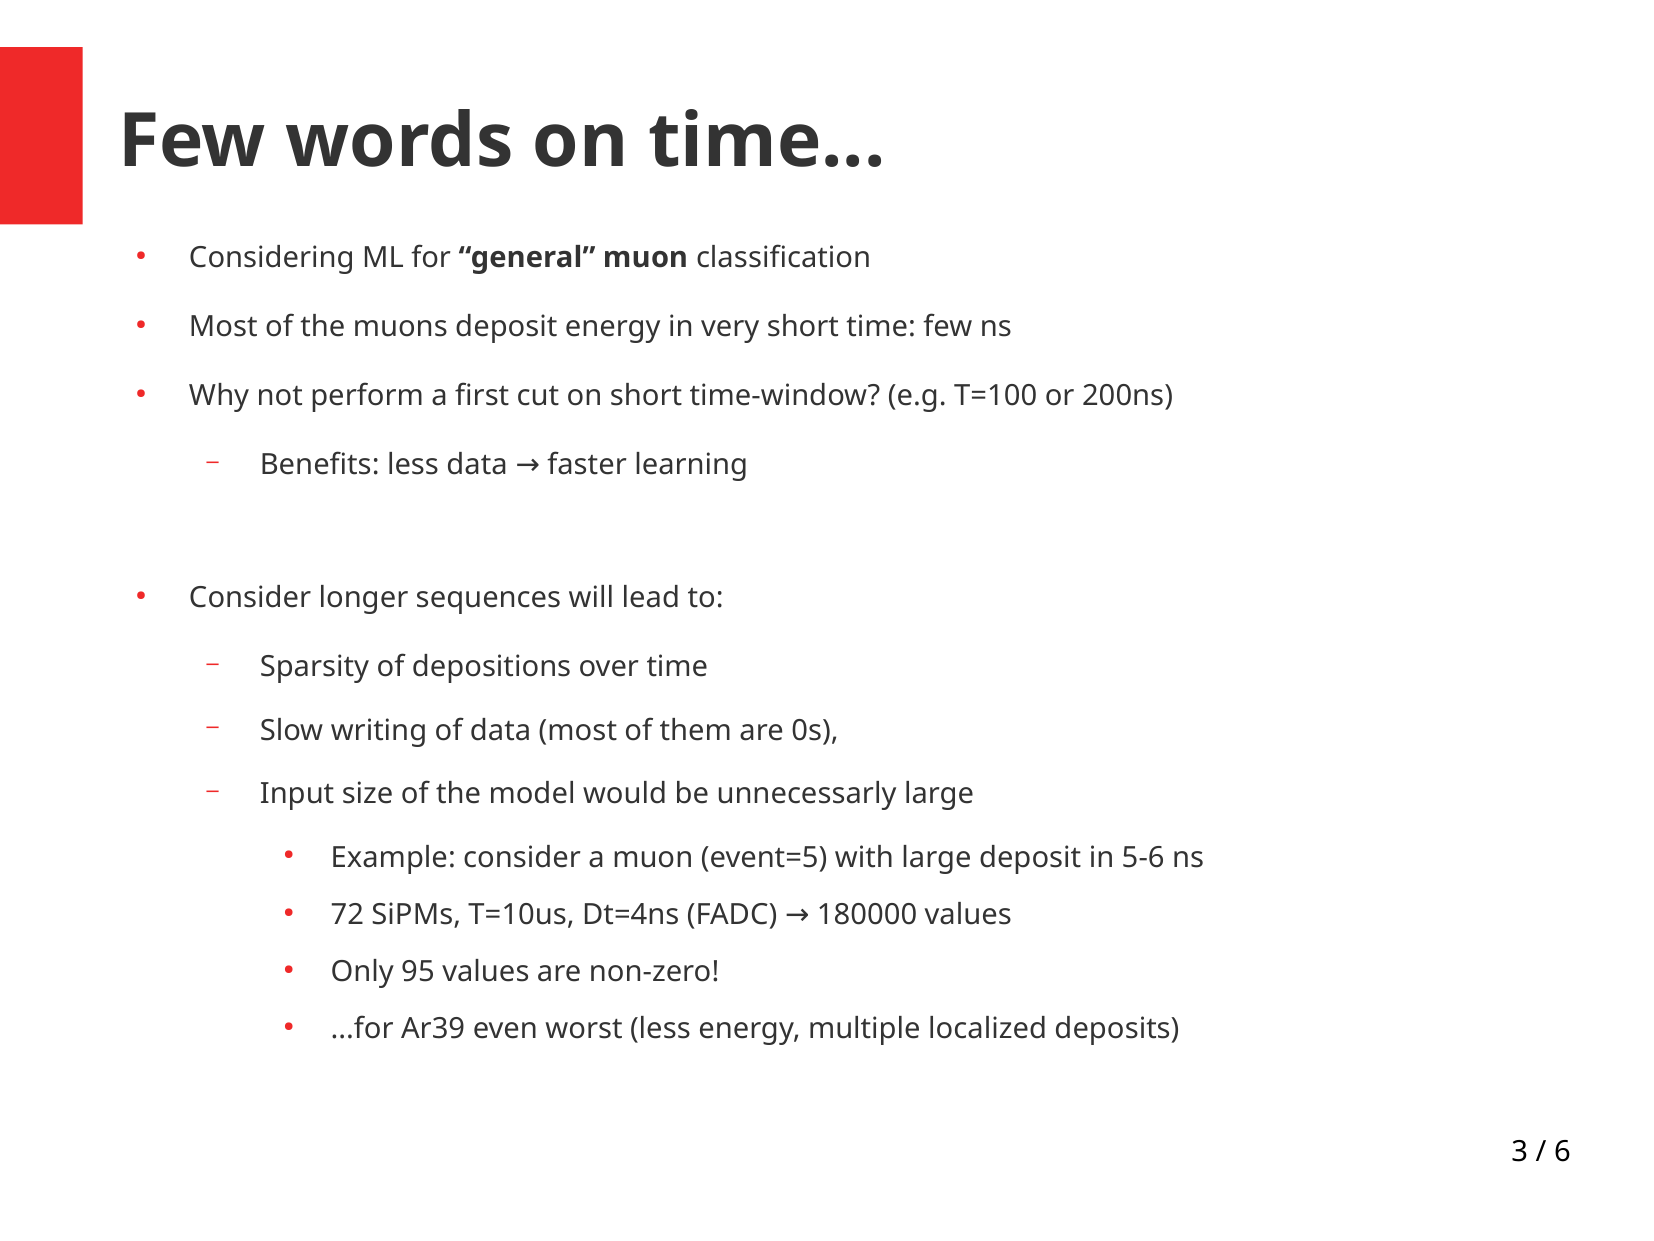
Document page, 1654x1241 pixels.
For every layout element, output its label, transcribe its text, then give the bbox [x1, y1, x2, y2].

title Few words on time... [118, 49, 1571, 225]
list Considering ML for “general” muon classification Most of the muons deposit energy in very short time: few ns Why not perform a first cut on short time-window? (e.g. T=100 or 200ns) Benefits: less data → faster learning Consider longer sequences will lead to: Sparsity of depositions over time Slow writing of data (most of them are 0s), Input size of the model would be unnecessarly large Example: consider a muon (event=5) with large deposit in 5-6 ns 72 SiPMs, T=10us, Dt=4ns (FADC) → 180000 values Only 95 values are non-zero! ...for Ar39 even worst (less energy, multiple localized deposits) [118, 236, 1536, 1028]
